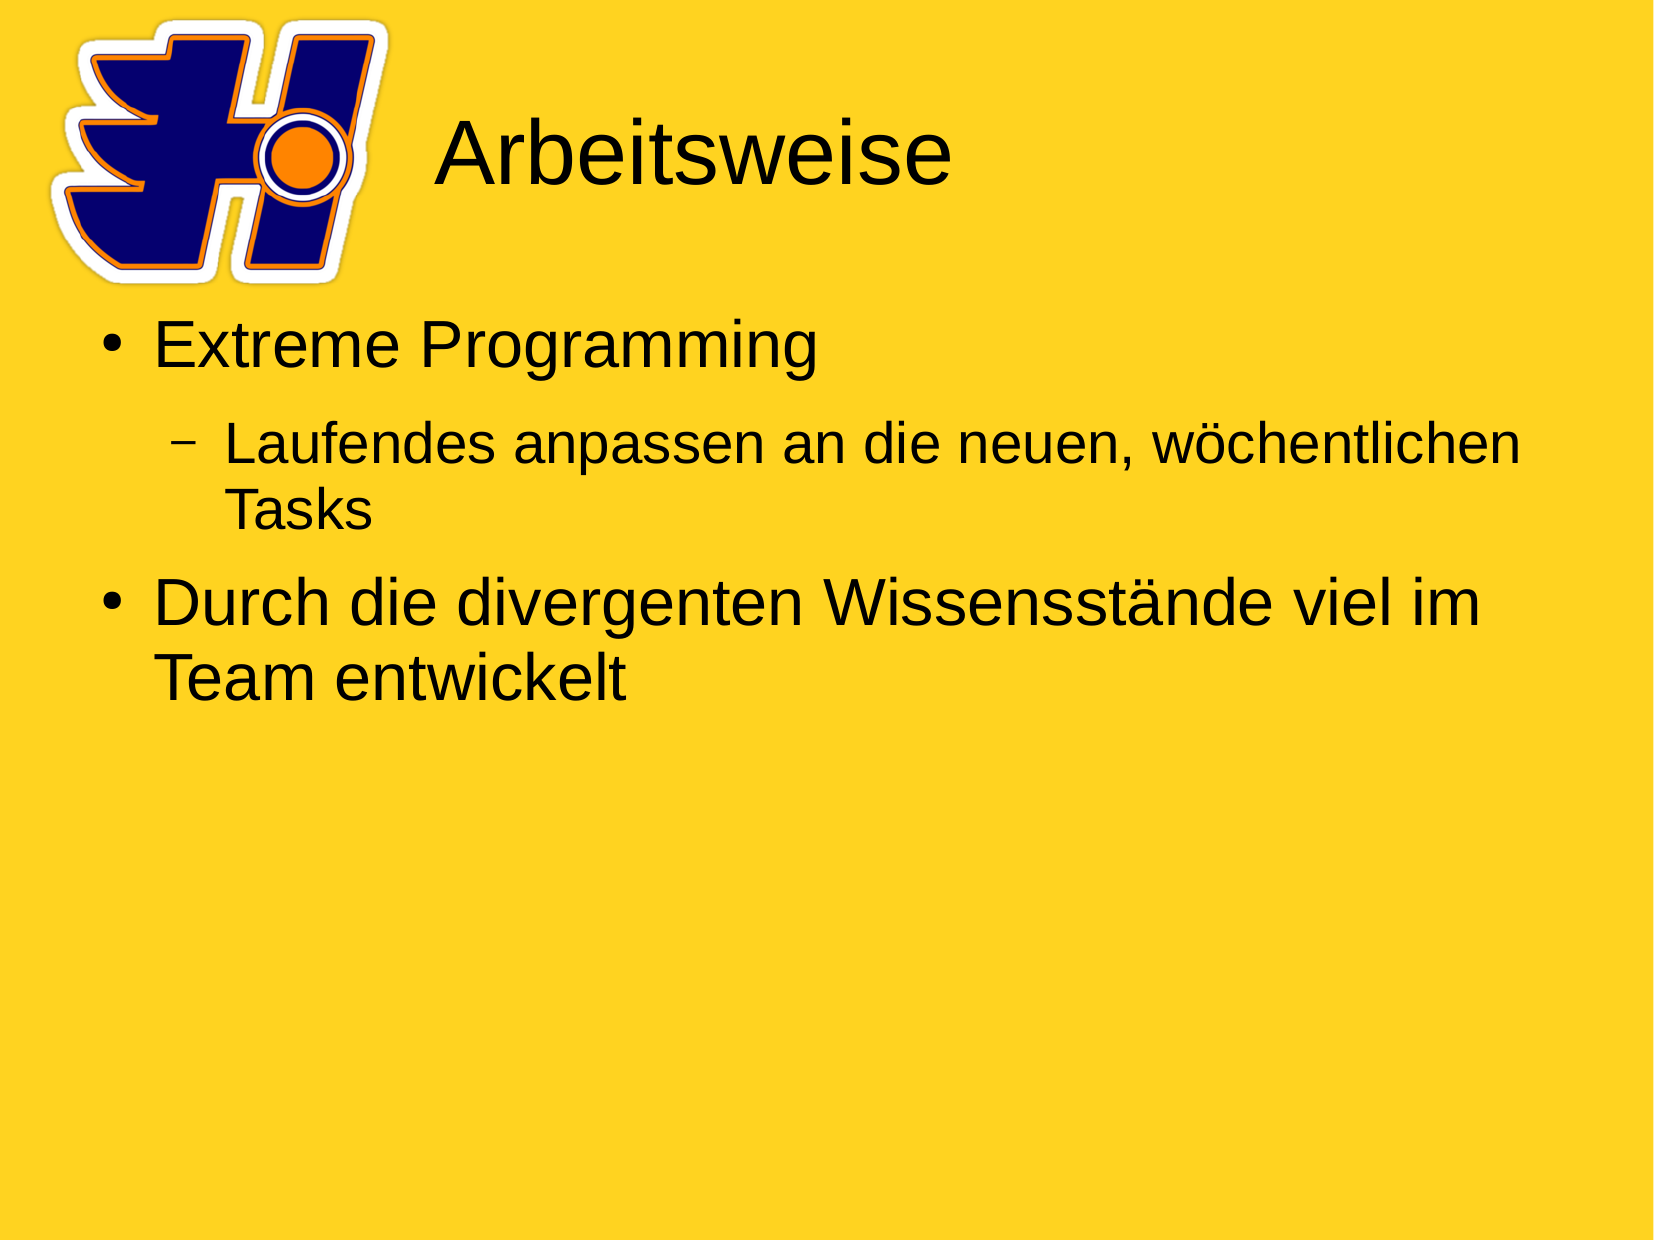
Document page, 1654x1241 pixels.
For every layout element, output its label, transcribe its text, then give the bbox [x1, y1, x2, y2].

list Extreme Programming Laufendes anpassen an die neuen, wöchentlichen Tasks Durch die divergenten Wissensstände viel im Team entwickelt [82, 307, 1571, 1100]
picture [35, 0, 402, 328]
title Arbeitsweise [401, 49, 1571, 257]
